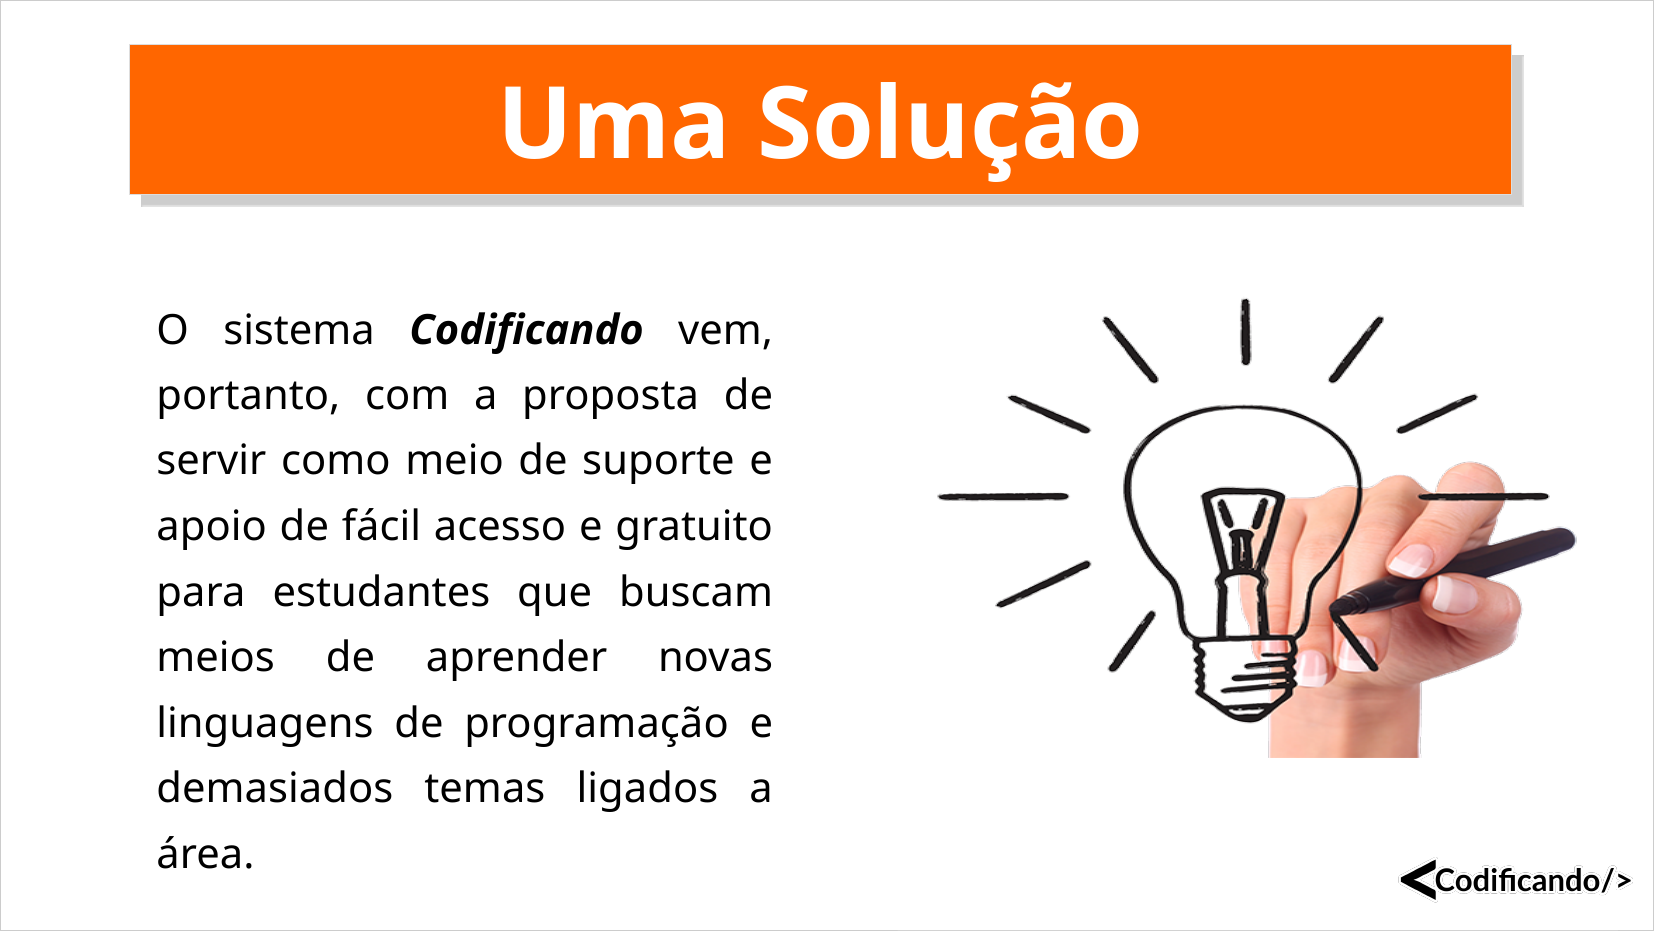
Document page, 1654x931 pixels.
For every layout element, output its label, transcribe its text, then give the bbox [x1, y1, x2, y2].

text_box Uma Solução [129, 44, 1512, 195]
text_box O sistema Codificando vem, portanto, com a proposta de servir como meio de suporte e apoio de fácil acesso e gratuito para estudantes que buscam meios de aprender novas linguagens de programação e demasiados temas ligados a área. [141, 283, 792, 815]
picture [1393, 795, 1654, 931]
text_box [0, 0, 1654, 931]
picture [921, 283, 1623, 758]
